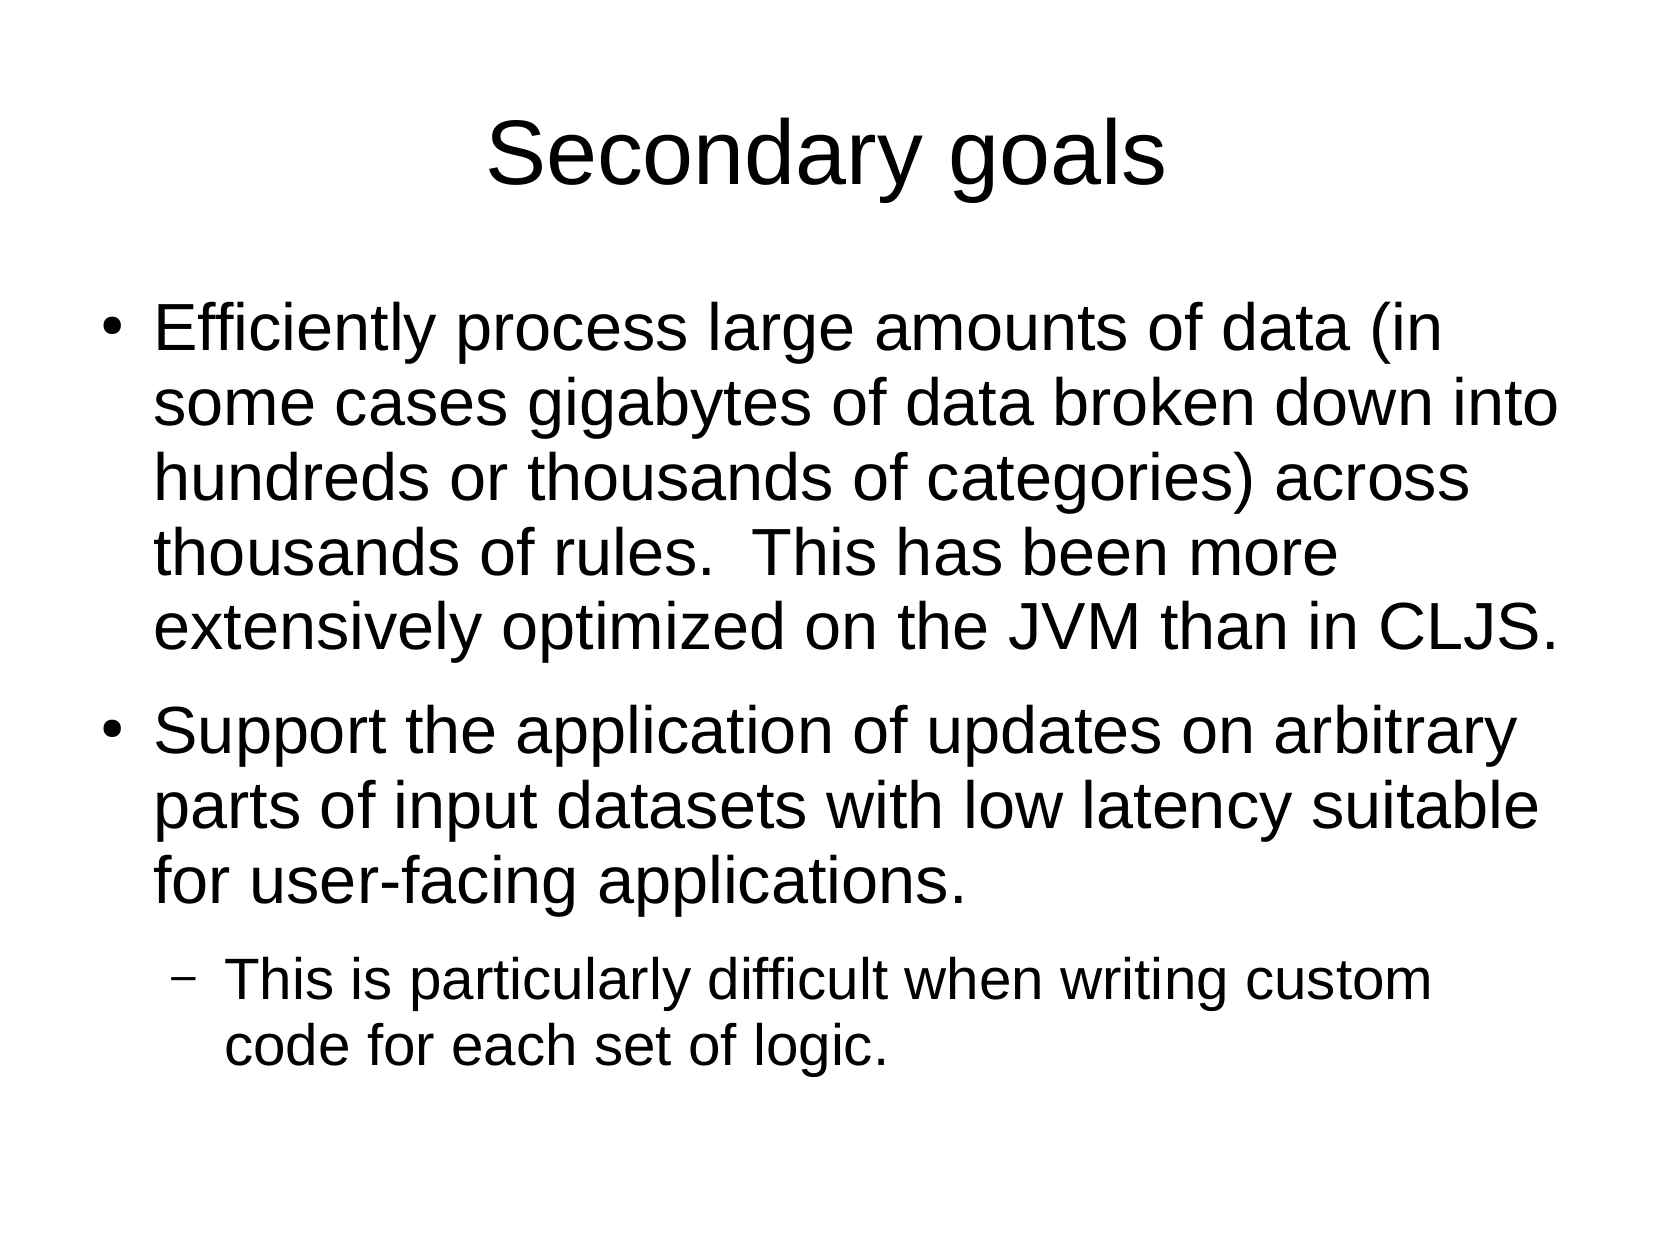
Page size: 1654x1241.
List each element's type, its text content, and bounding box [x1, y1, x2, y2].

list Efficiently process large amounts of data (in some cases gigabytes of data broken down into hundreds or thousands of categories) across thousands of rules. This has been more extensively optimized on the JVM than in CLJS. Support the application of updates on arbitrary parts of input datasets with low latency suitable for user-facing applications. This is particularly difficult when writing custom code for each set of logic. [82, 290, 1571, 1109]
title Secondary goals [82, 49, 1571, 257]
